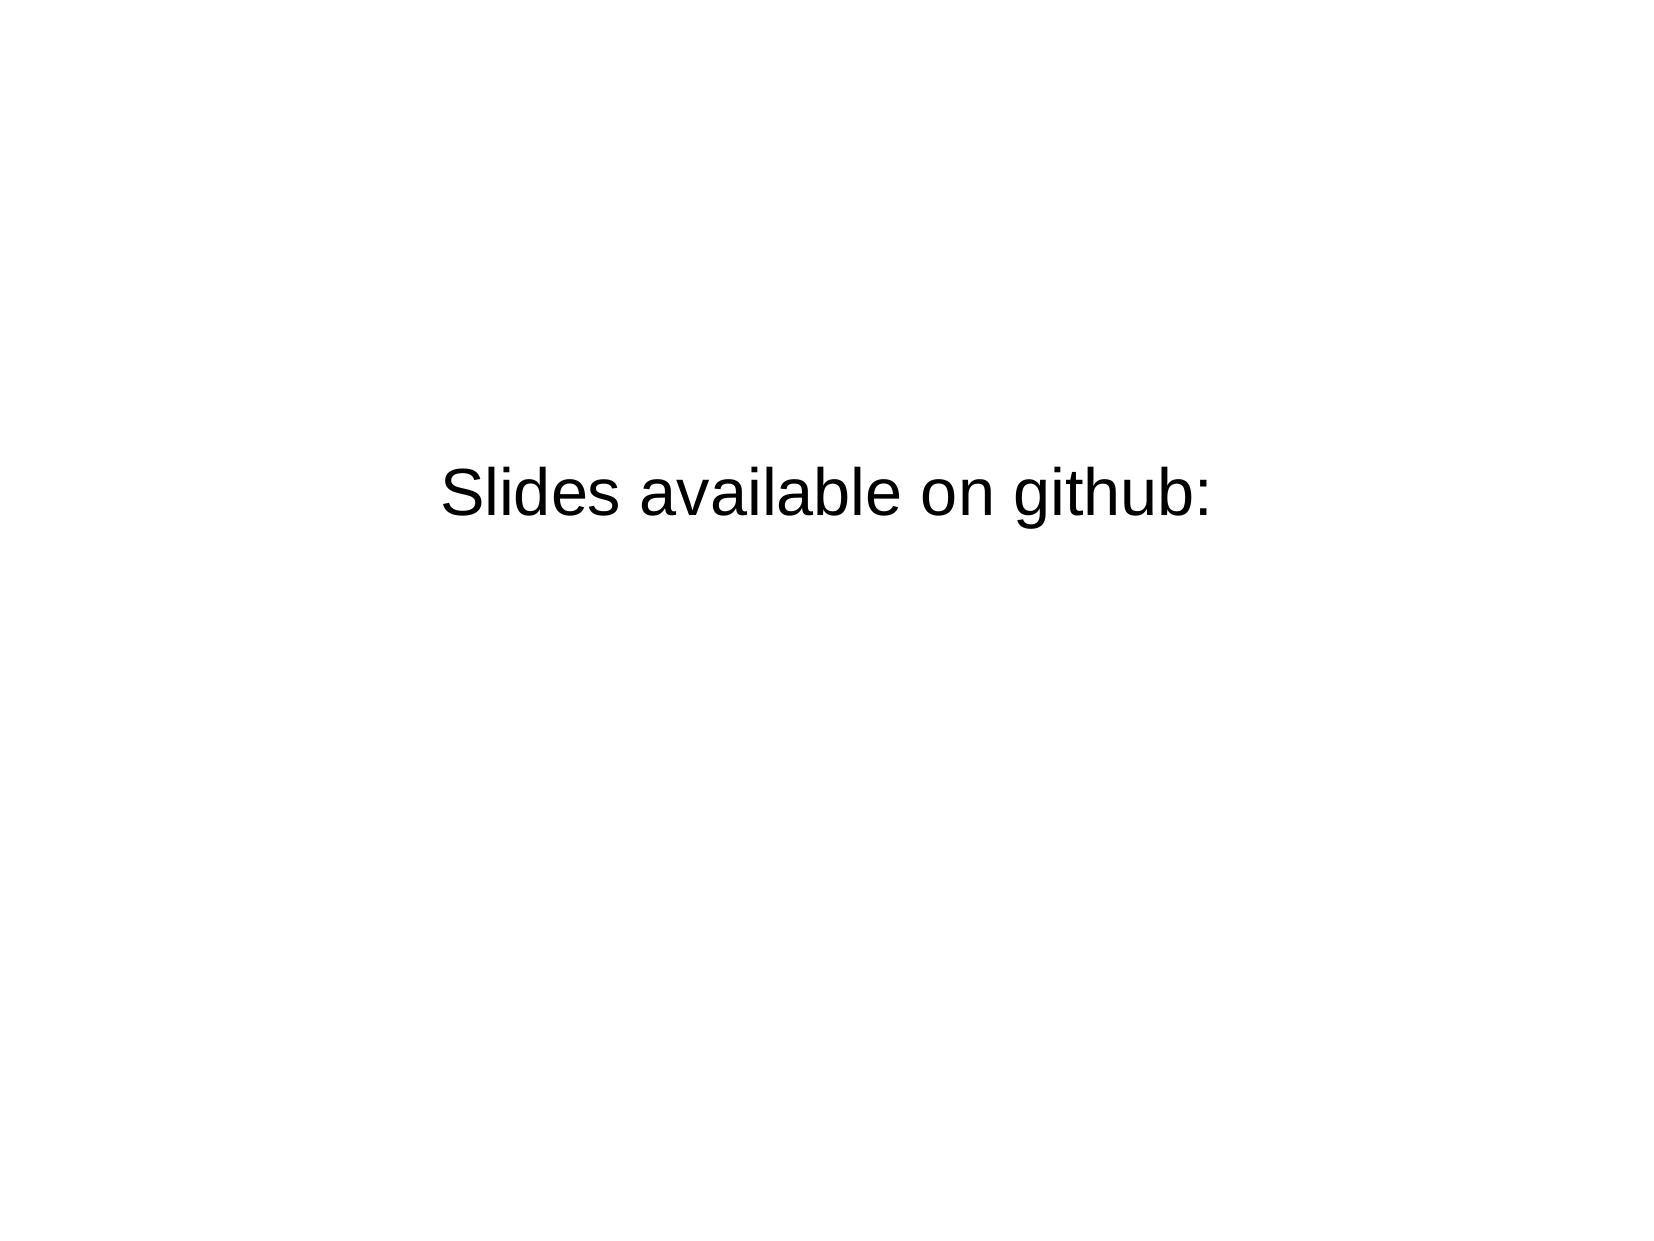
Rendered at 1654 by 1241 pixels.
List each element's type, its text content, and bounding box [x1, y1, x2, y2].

subtitle Slides available on github: [82, 49, 1571, 1010]
